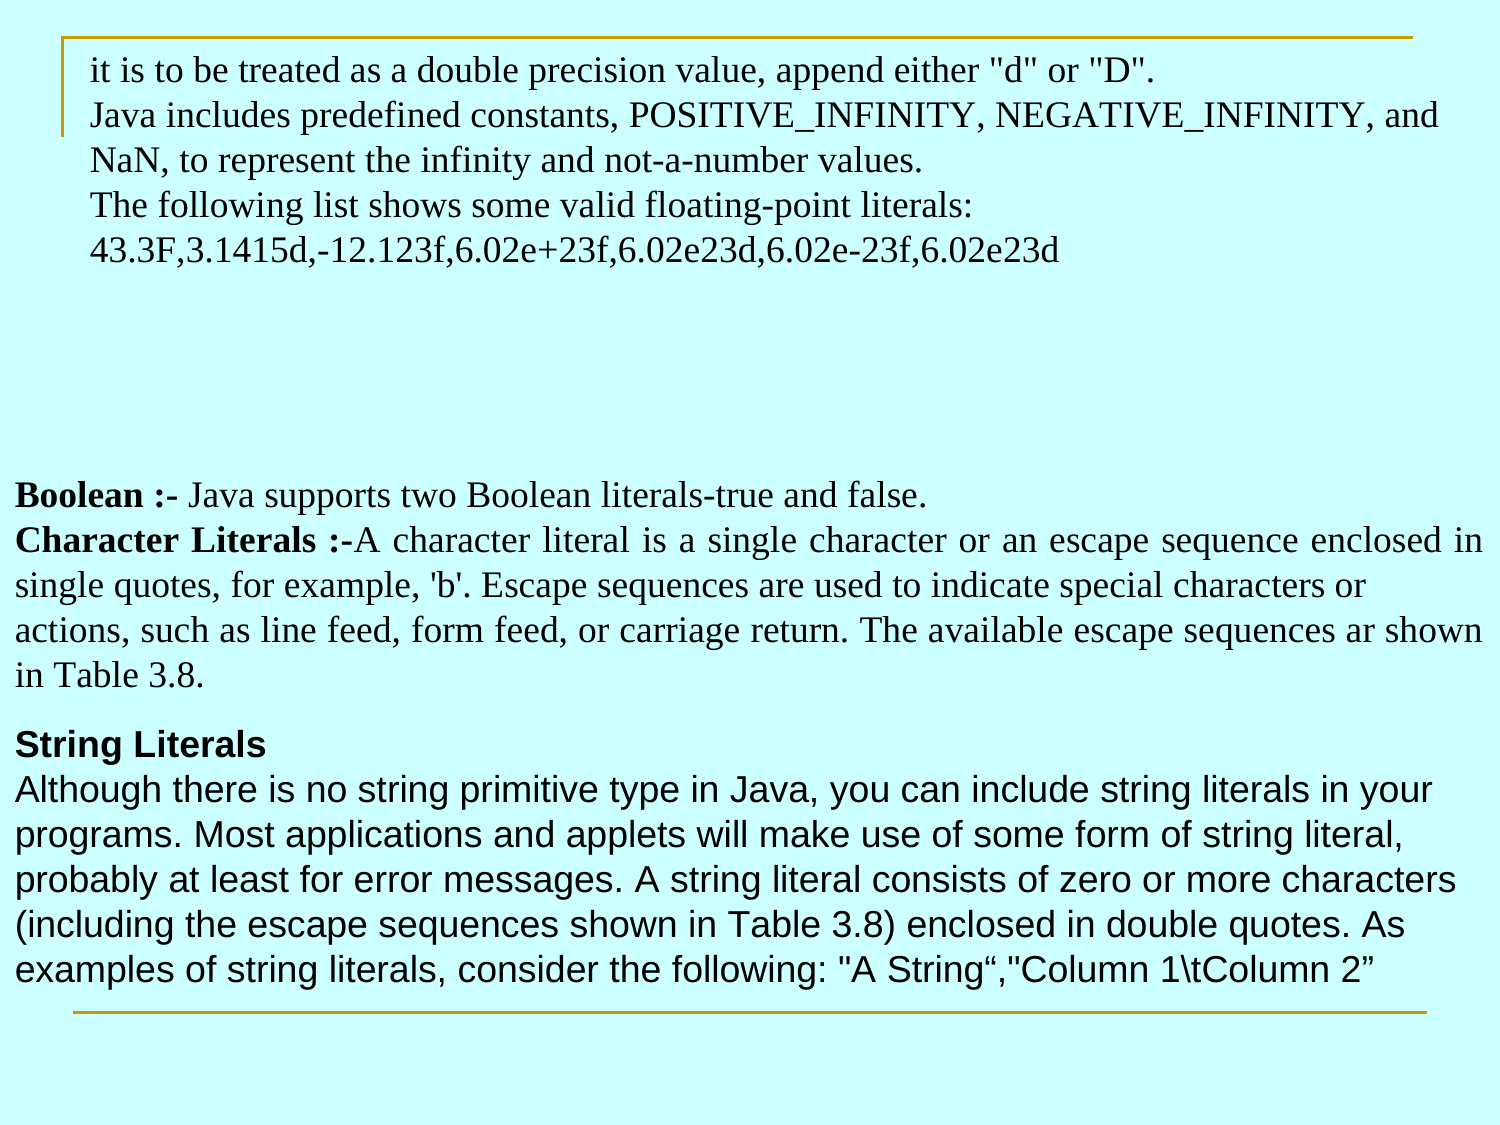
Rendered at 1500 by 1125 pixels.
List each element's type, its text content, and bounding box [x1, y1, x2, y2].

text_box Boolean :- Java supports two Boolean literals-true and false. Character Literals :-A character literal is a single character or an escape sequence enclosed in single quotes, for example, 'b'. Escape sequences are used to indicate special characters or actions, such as line feed, form feed, or carriage return. The available escape sequences ar shown in Table 3.8. [0, 462, 1500, 703]
text_box String Literals Although there is no string primitive type in Java, you can include string literals in your programs. Most applications and applets will make use of some form of string literal, probably at least for error messages. A string literal consists of zero or more characters (including the escape sequences shown in Table 3.8) enclosed in double quotes. As examples of string literals, consider the following: "A String“,"Column 1\tColumn 2” [0, 712, 1500, 998]
text_box it is to be treated as a double precision value, append either "d" or "D". Java includes predefined constants, POSITIVE_INFINITY, NEGATIVE_INFINITY, and NaN, to represent the infinity and not-a-number values. The following list shows some valid floating-point literals: 43.3F,3.1415d,-12.123f,6.02e+23f,6.02e23d,6.02e-23f,6.02e23d [75, 37, 1500, 278]
